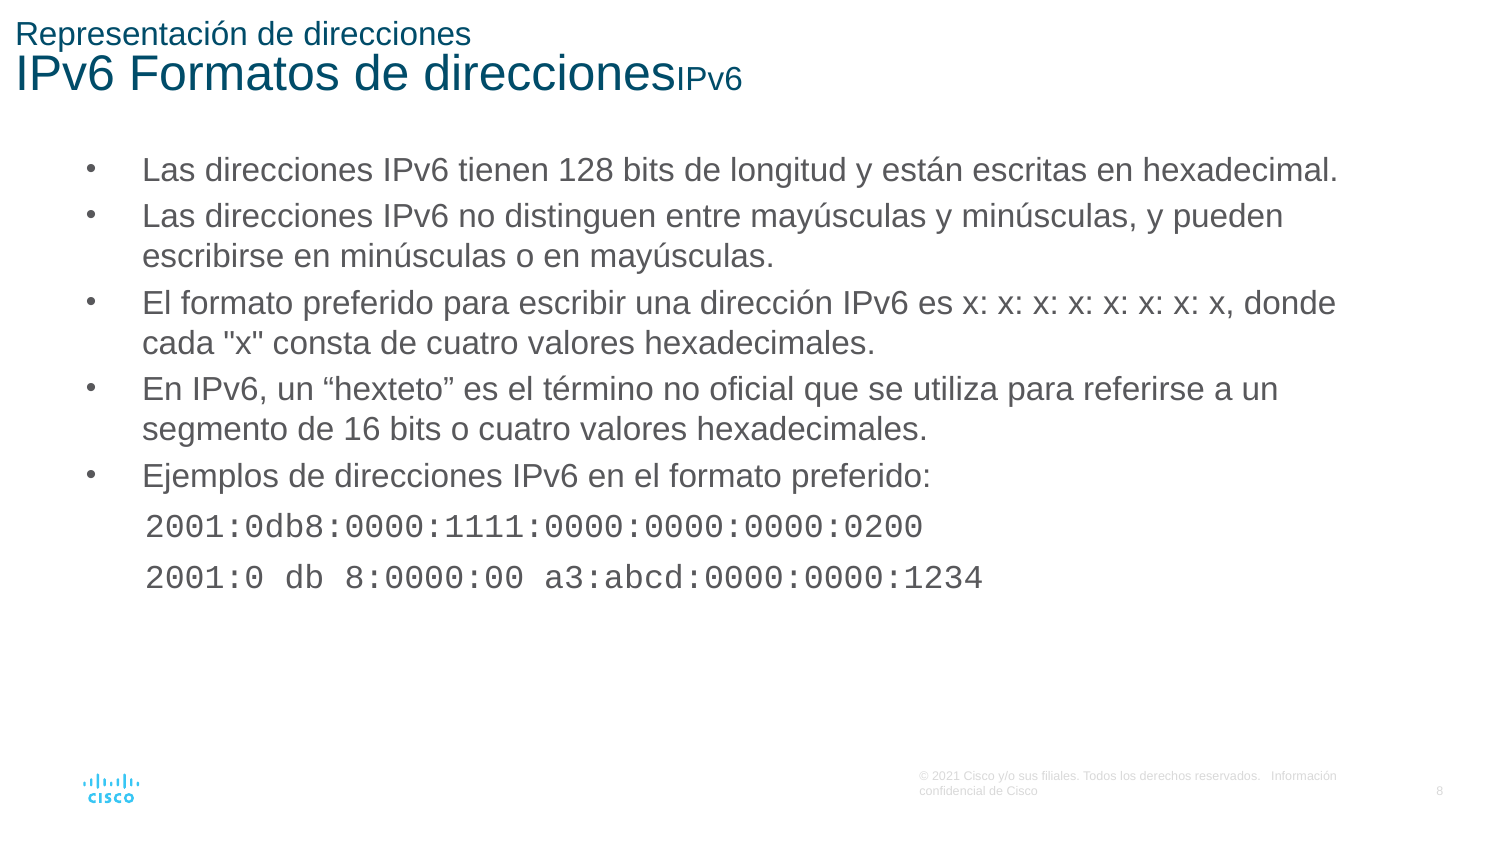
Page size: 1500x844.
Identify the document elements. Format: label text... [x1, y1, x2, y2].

list Las direcciones IPv6 tienen 128 bits de longitud y están escritas en hexadecimal. Las direcciones IPv6 no distinguen entre mayúsculas y minúsculas, y pueden escribirse en minúsculas o en mayúsculas. El formato preferido para escribir una dirección IPv6 es x: x: x: x: x: x: x: x, donde cada "x" consta de cuatro valores hexadecimales. En IPv6, un “hexteto” es el término no oficial que se utiliza para referirse a un segmento de 16 bits o cuatro valores hexadecimales. Ejemplos de direcciones IPv6 en el formato preferido: 2001:0db8:0000:1111:0000:0000:0000:0200 2001:0 db 8:0000:00 a3:abcd:0000:0000:1234 [70, 140, 1369, 797]
title Representación de direcciones IPv6 Formatos de direccionesIPv6 [0, 0, 1369, 121]
